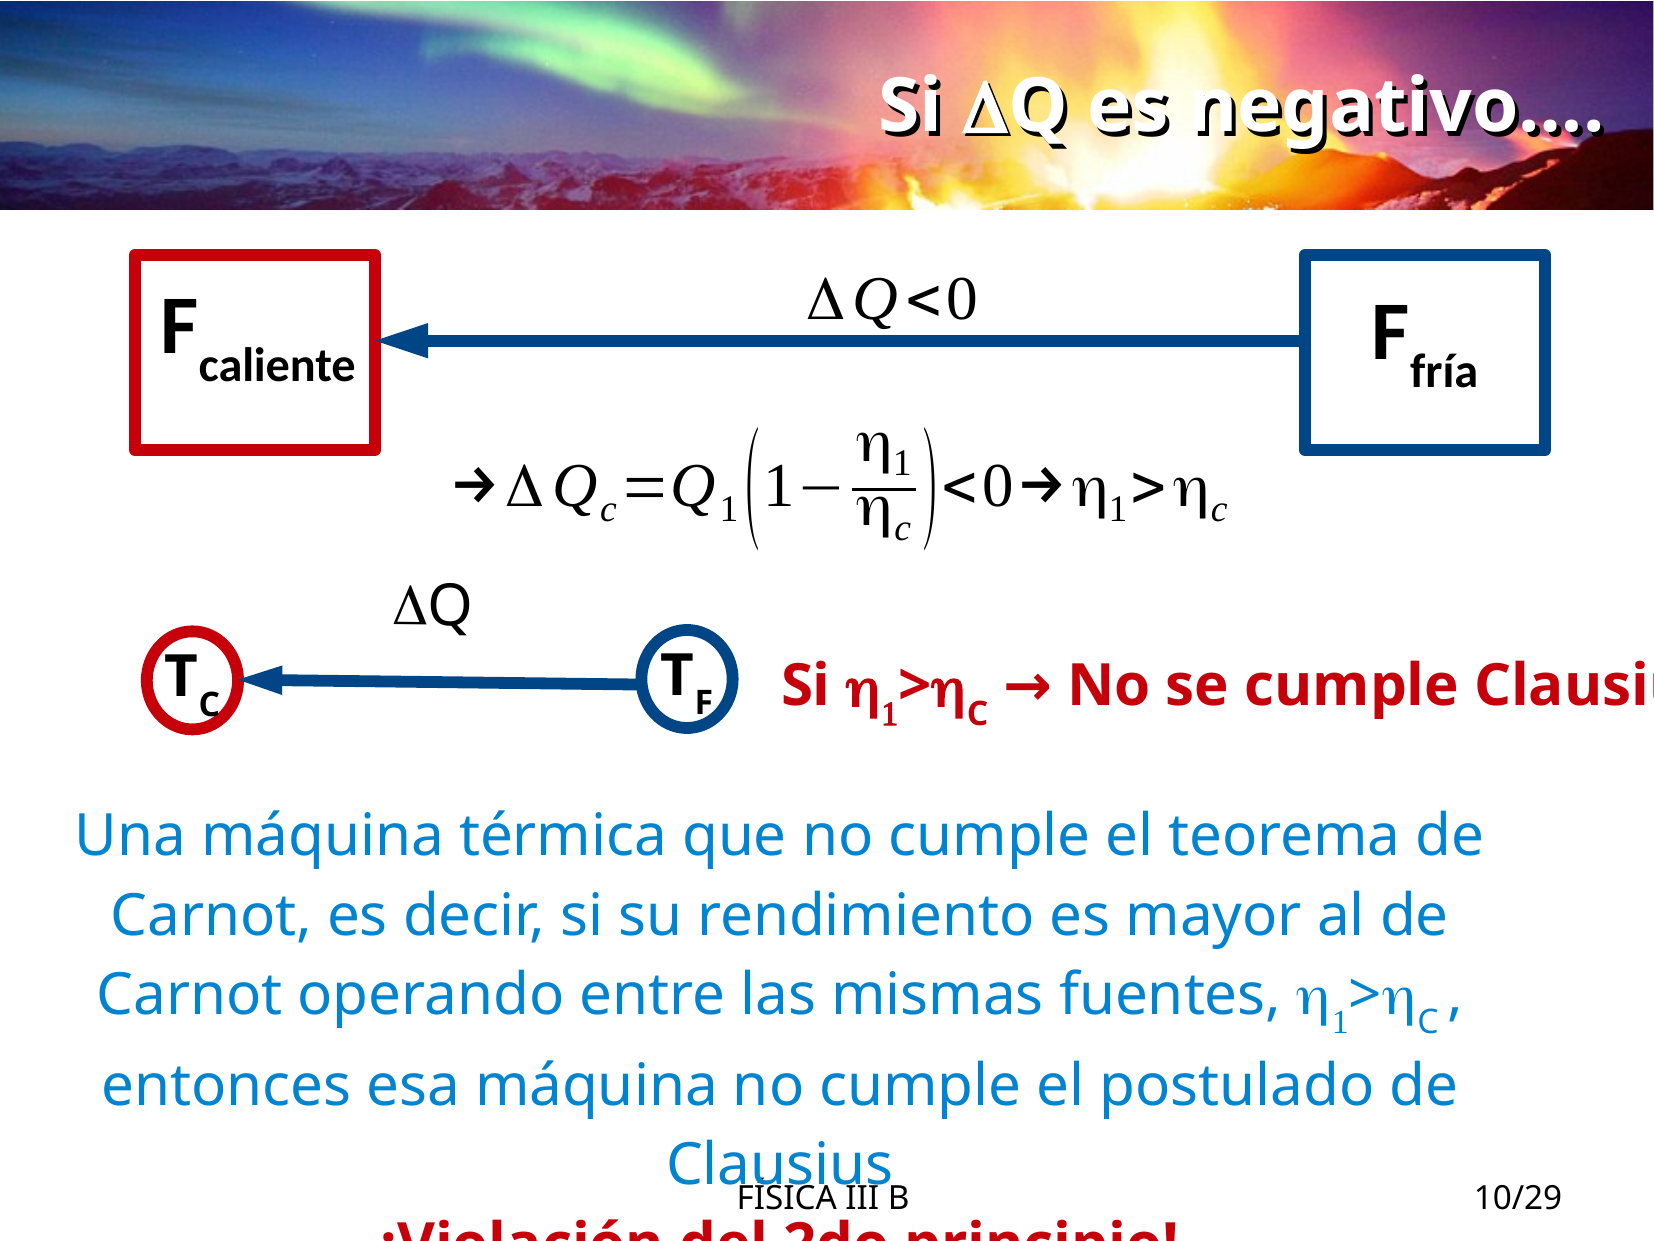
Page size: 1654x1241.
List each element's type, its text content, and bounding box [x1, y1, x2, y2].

title Si DQ es negativo…. [45, 15, 1606, 191]
text_box Si h1>hC → No se cumple Clausius [766, 636, 1627, 736]
text_box Una máquina térmica que no cumple el teorema de Carnot, es decir, si su rendimiento es mayor al de Carnot operando entre las mismas fuentes, h1>hC , entonces esa máquina no cumple el postulado de Clausius ¡Violación del 2do principio! [60, 786, 1606, 1239]
chart [798, 262, 985, 332]
picture [0, 1, 1654, 210]
text_box Ffría [1305, 289, 1546, 425]
text_box Fcaliente [138, 283, 379, 419]
chart [444, 423, 1235, 555]
text_box TF [641, 630, 733, 728]
text_box TC [146, 631, 239, 730]
